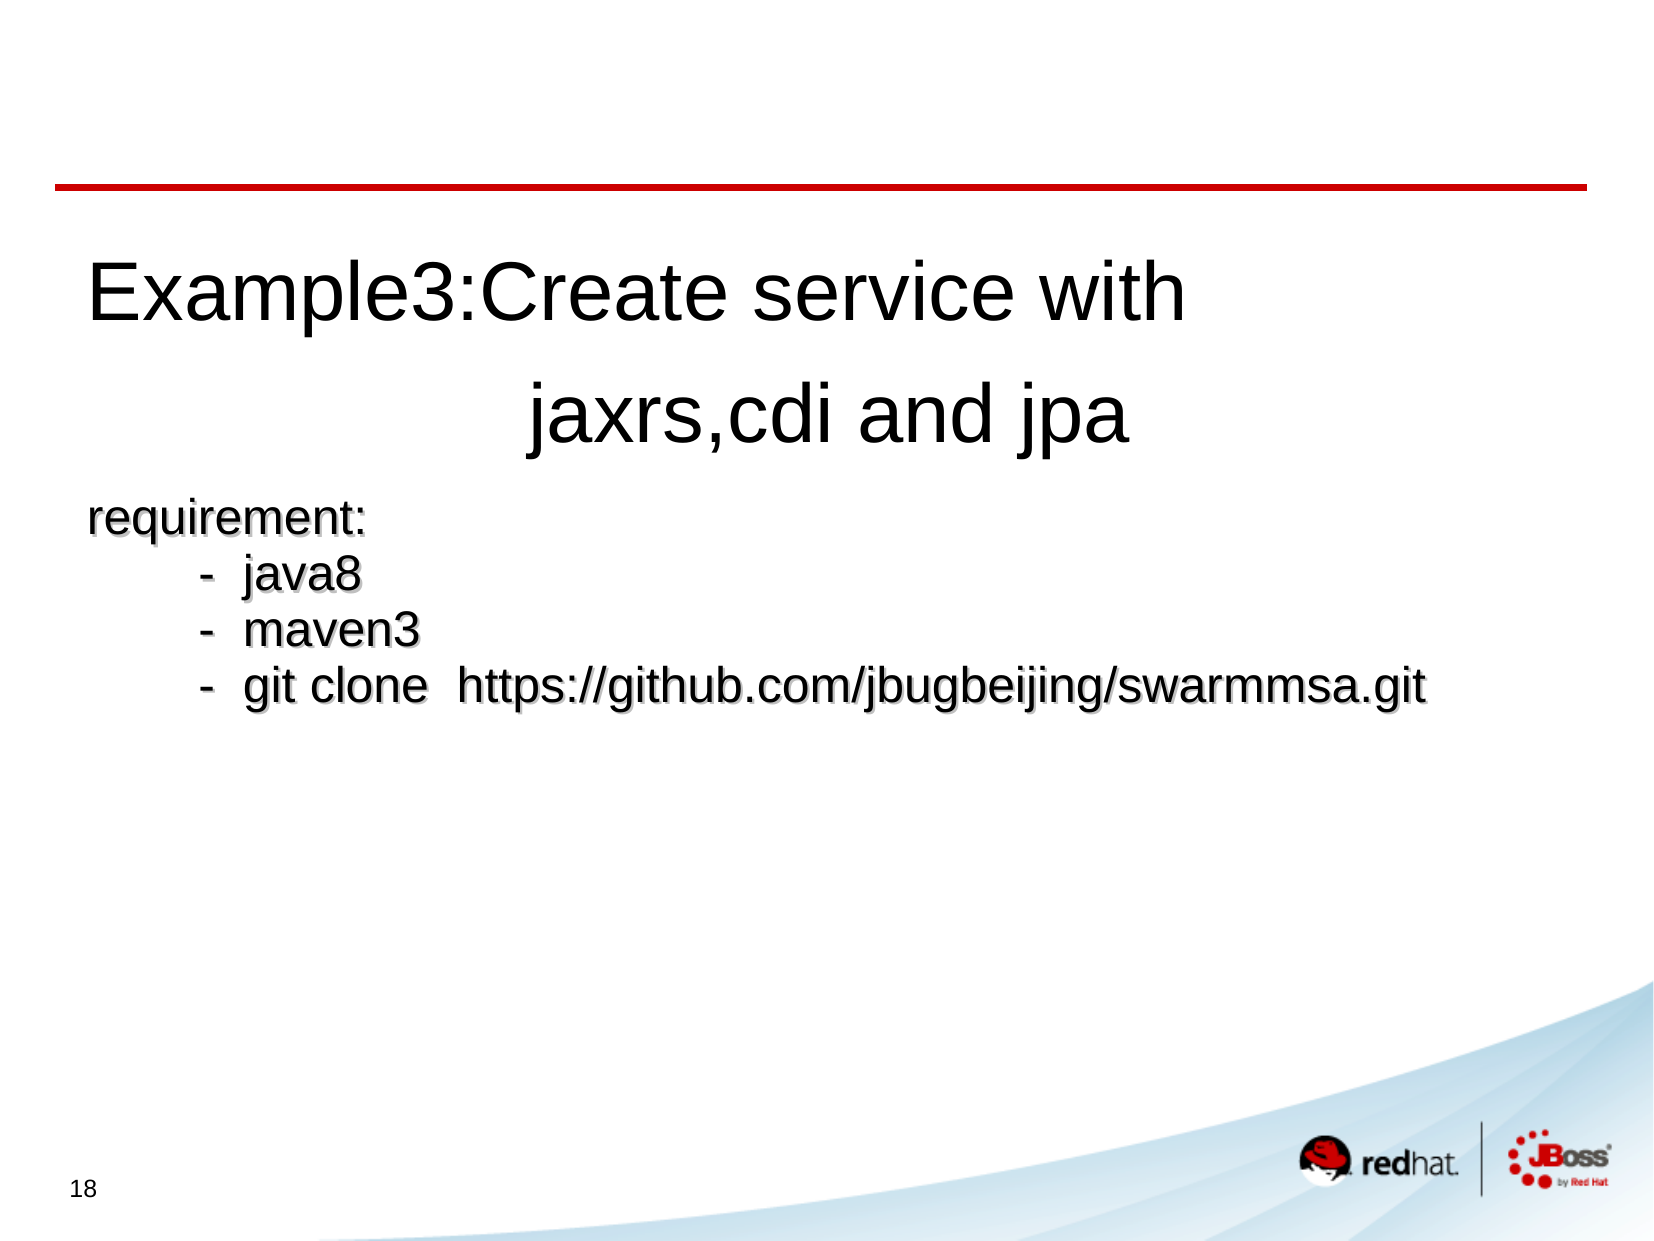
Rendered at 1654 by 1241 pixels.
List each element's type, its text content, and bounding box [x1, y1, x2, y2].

list Example3:Create service with jaxrs,cdi and jpa requirement: - java8 - maven3 - git clone https://github.com/jbugbeijing/swarmmsa.git [86, 244, 1576, 1039]
picture [0, 0, 1654, 1241]
